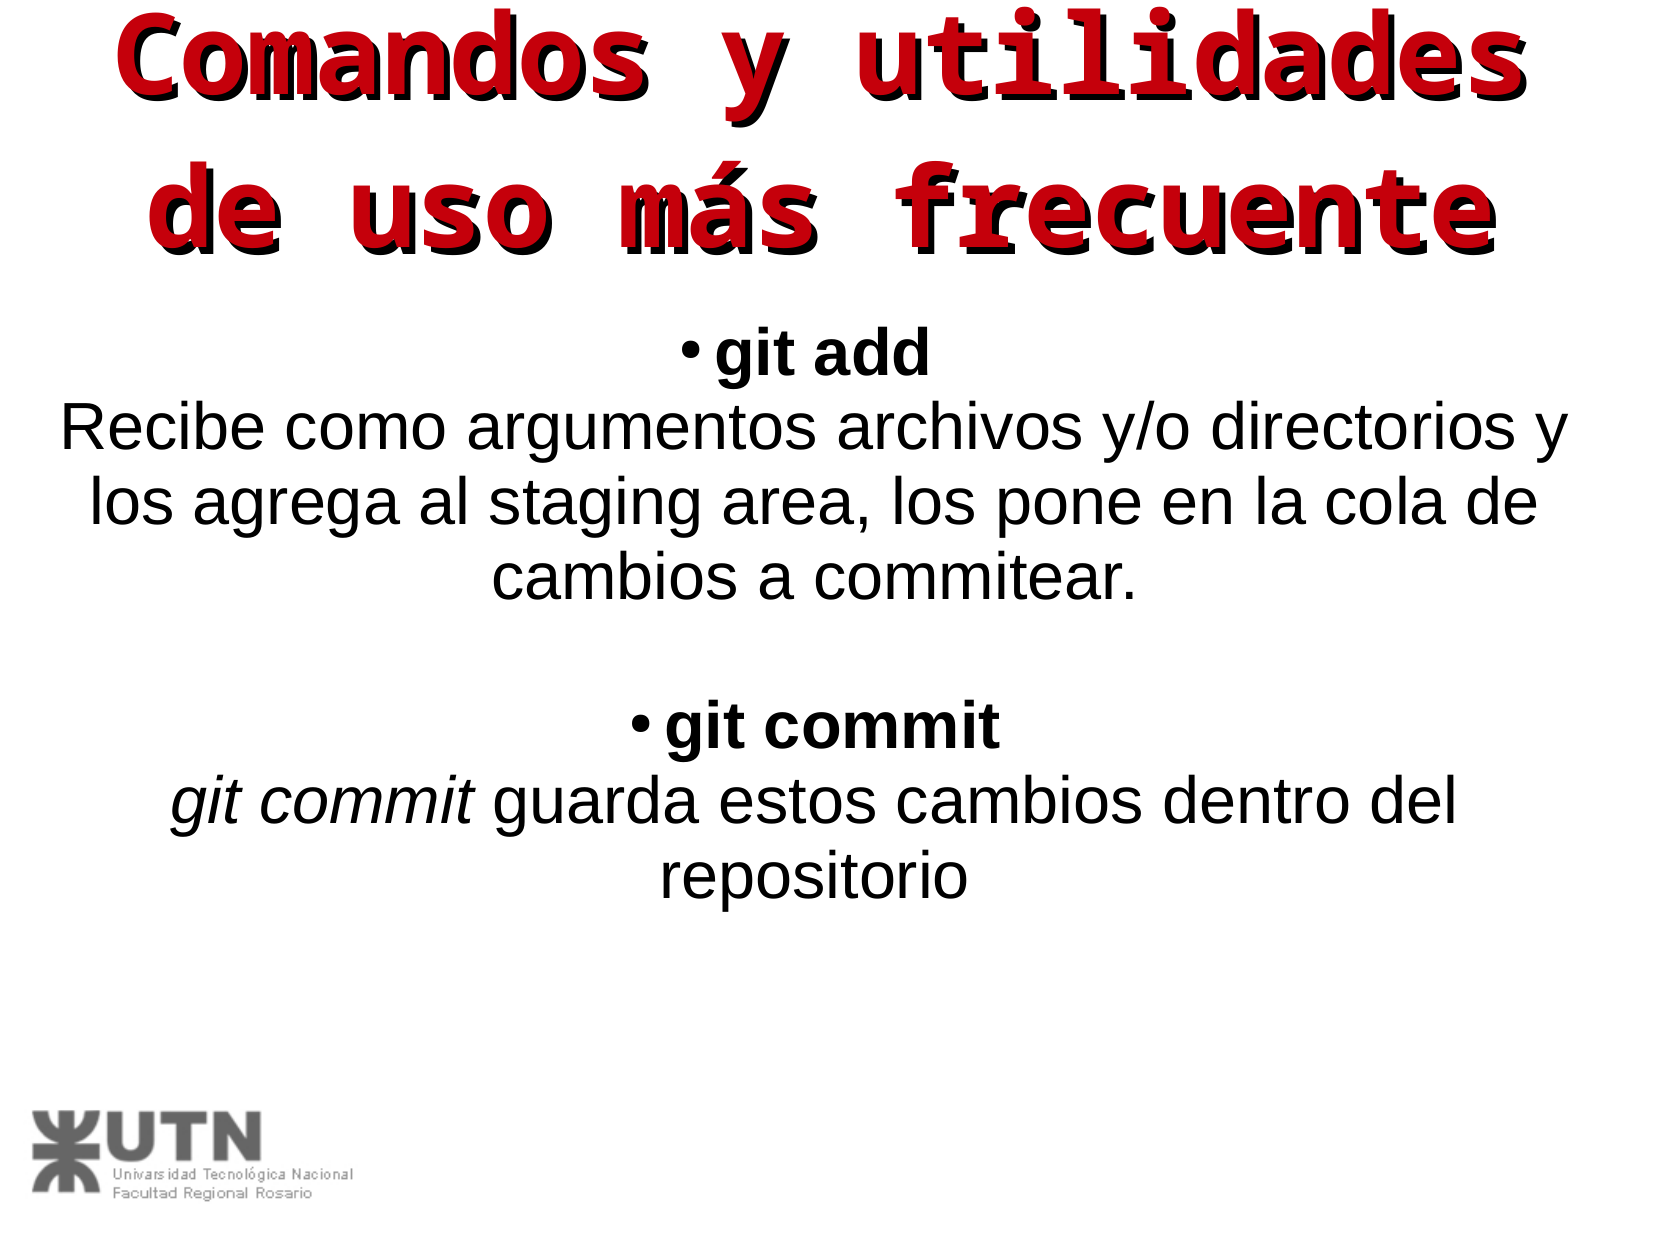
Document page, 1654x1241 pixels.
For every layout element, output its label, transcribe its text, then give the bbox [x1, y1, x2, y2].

text_box git add Recibe como argumentos archivos y/o directorios y los agrega al staging area, los pone en la cola de cambios a commitear. git commit git commit guarda estos cambios dentro del repositorio [0, 307, 1630, 1042]
picture [23, 1098, 362, 1211]
title Comandos y utilidades de uso más frecuente [23, 15, 1619, 241]
